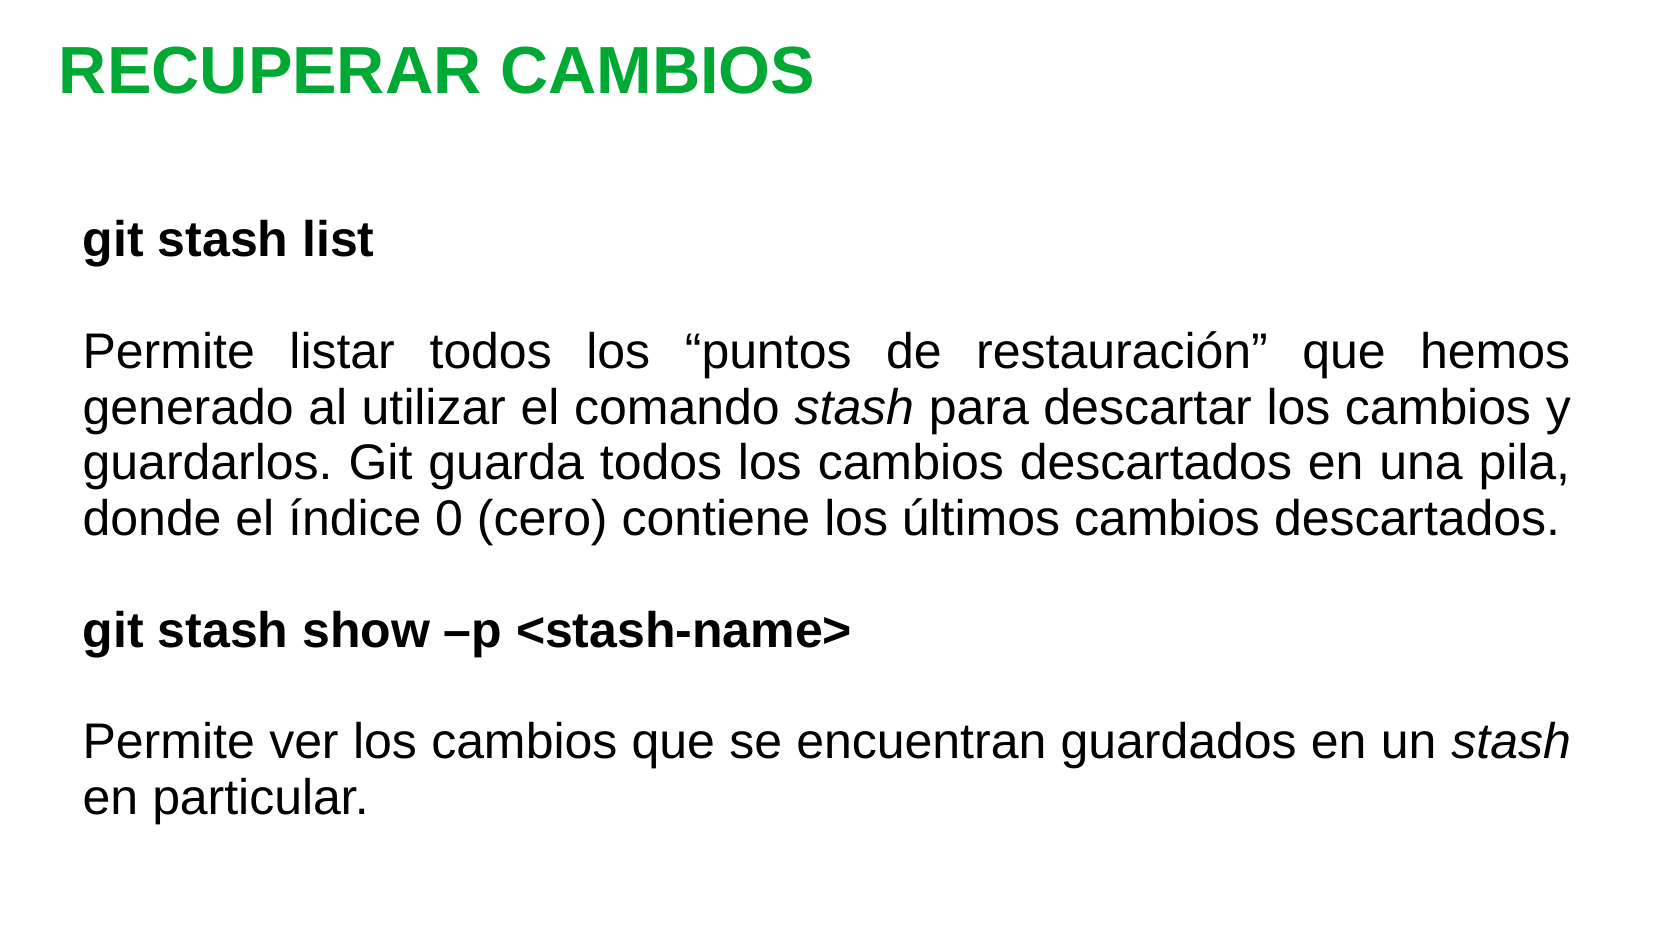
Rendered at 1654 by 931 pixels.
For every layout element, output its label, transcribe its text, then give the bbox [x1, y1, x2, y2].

title RECUPERAR CAMBIOS [59, 24, 1548, 118]
subtitle git stash list Permite listar todos los “puntos de restauración” que hemos generado al utilizar el comando stash para descartar los cambios y guardarlos. Git guarda todos los cambios descartados en una pila, donde el índice 0 (cero) contiene los últimos cambios descartados. git stash show –p <stash-name> Permite ver los cambios que se encuentran guardados en un stash en particular. [82, 155, 1571, 881]
